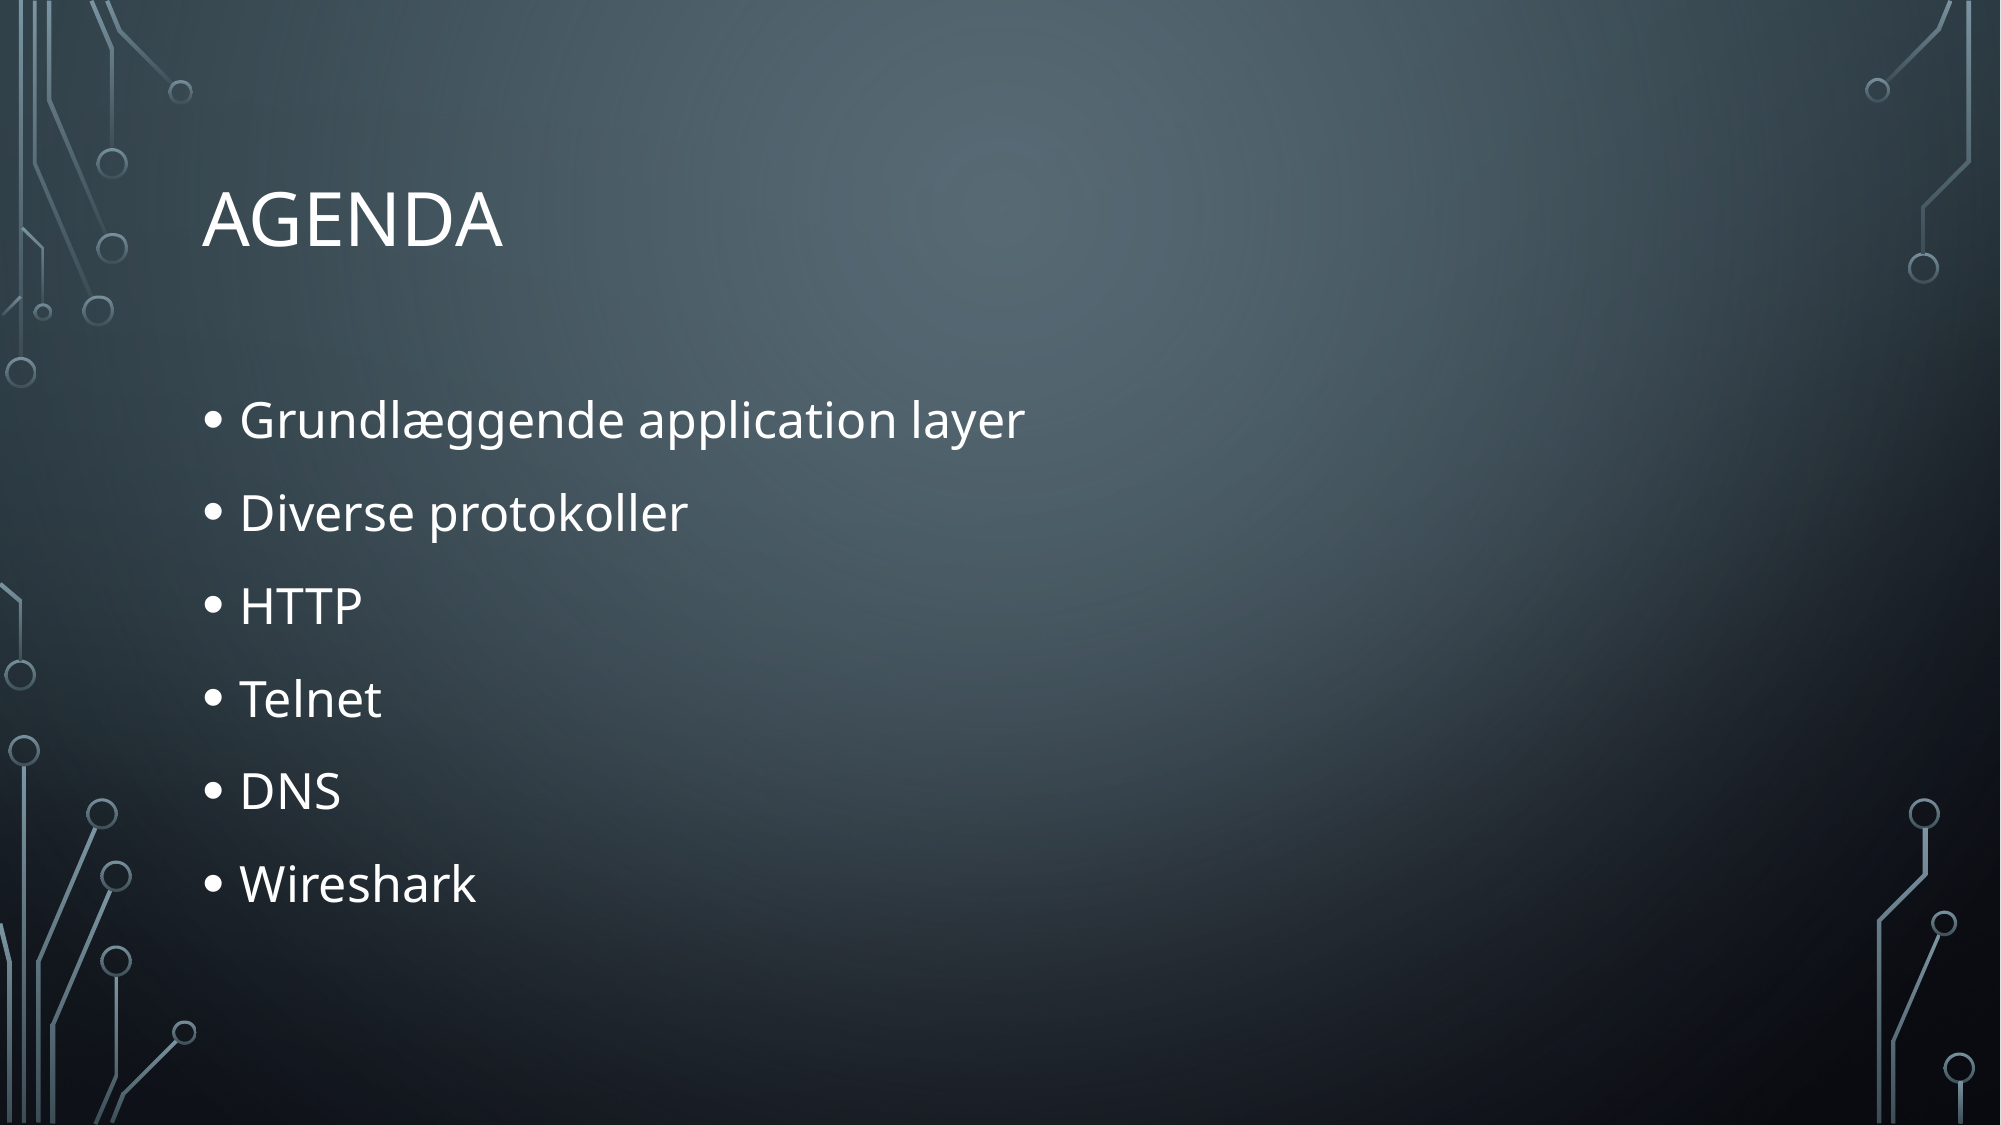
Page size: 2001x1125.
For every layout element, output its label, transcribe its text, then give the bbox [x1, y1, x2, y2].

list Grundlæggende application layer Diverse protokoller HTTP Telnet DNS Wireshark [187, 369, 1813, 951]
title Agenda [187, 101, 1813, 344]
